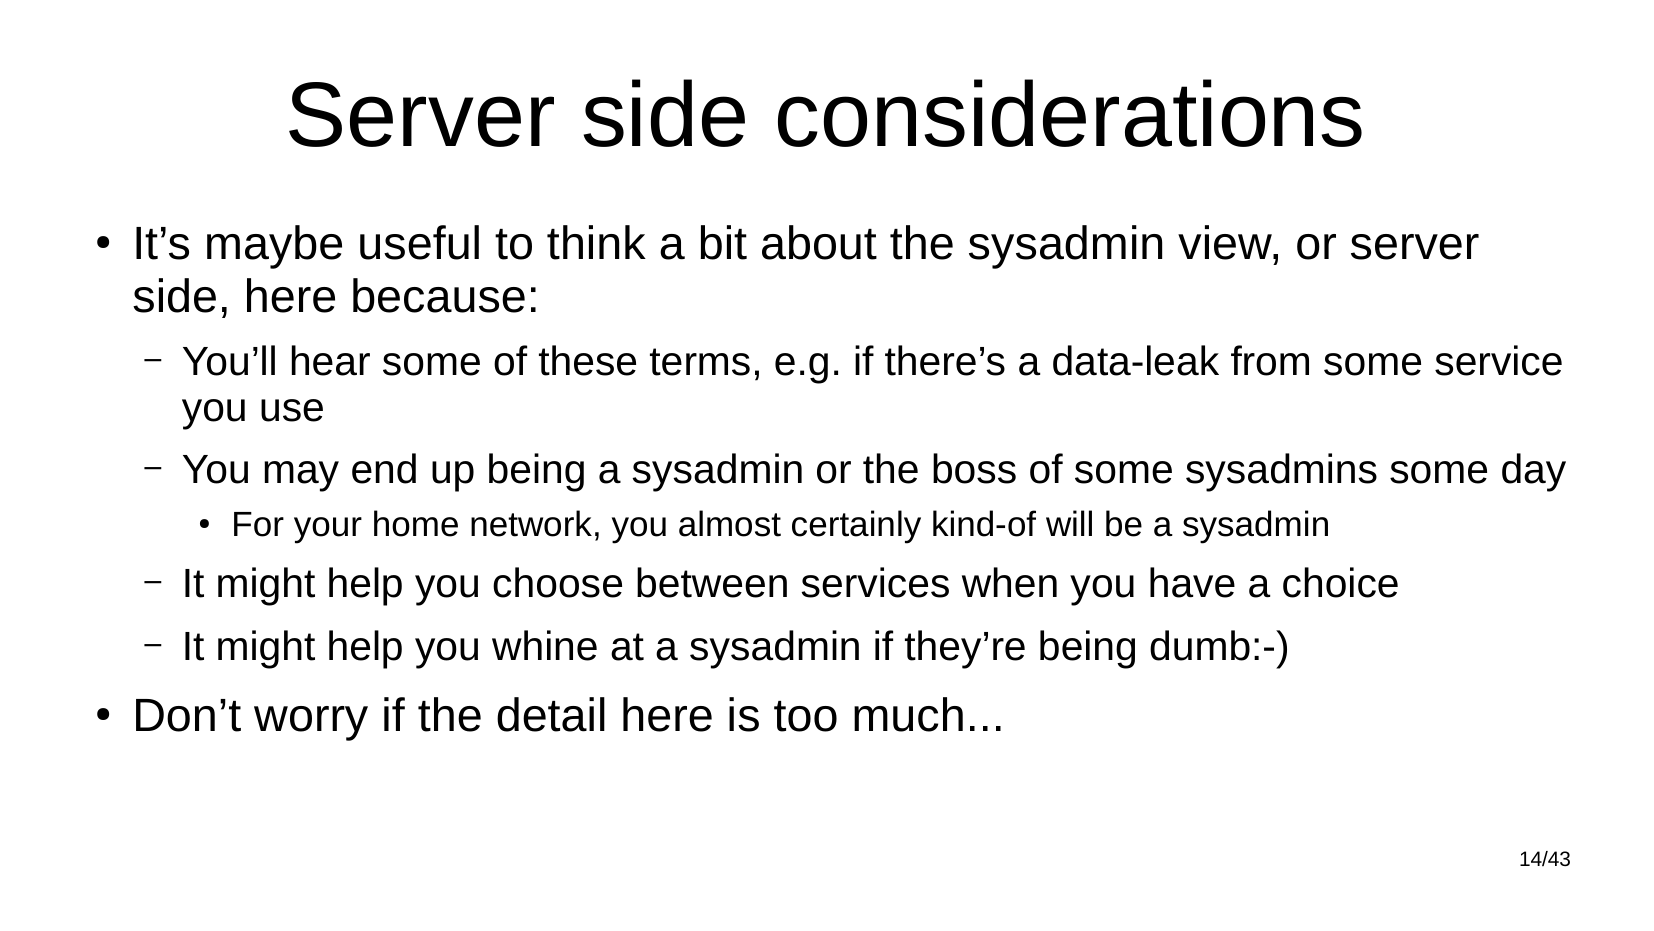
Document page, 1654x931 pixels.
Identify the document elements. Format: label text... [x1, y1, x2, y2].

title Server side considerations [82, 37, 1571, 193]
list It’s maybe useful to think a bit about the sysadmin view, or server side, here because: You’ll hear some of these terms, e.g. if there’s a data-leak from some service you use You may end up being a sysadmin or the boss of some sysadmins some day For your home network, you almost certainly kind-of will be a sysadmin It might help you choose between services when you have a choice It might help you whine at a sysadmin if they’re being dumb:-) Don’t worry if the detail here is too much... [82, 217, 1571, 758]
